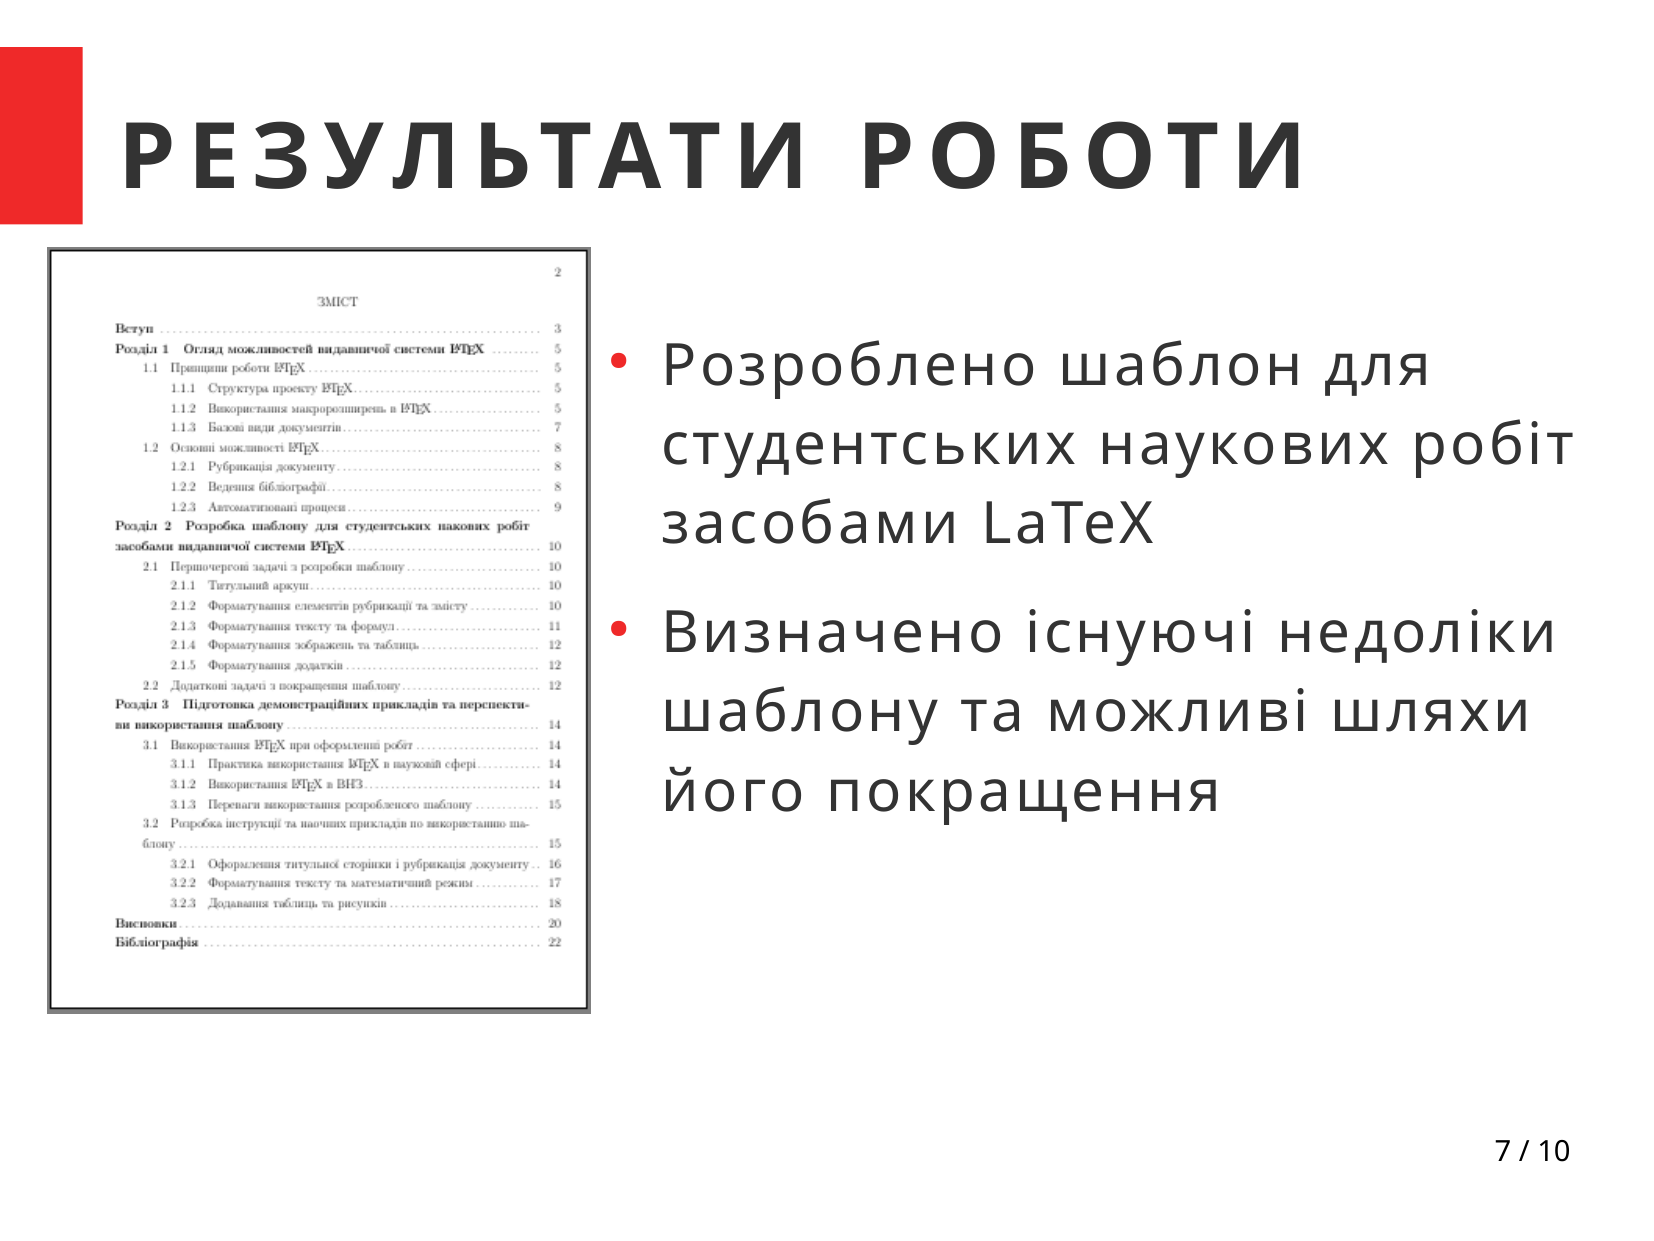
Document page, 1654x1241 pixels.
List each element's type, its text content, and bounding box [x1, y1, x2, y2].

list Розроблено шаблон для студентських наукових робіт засобами LaTeX Визначено існуючі недоліки шаблону та можливі шляхи його покращення [590, 323, 1642, 1040]
picture [47, 247, 591, 1014]
title Результати роботи [118, 49, 1571, 257]
